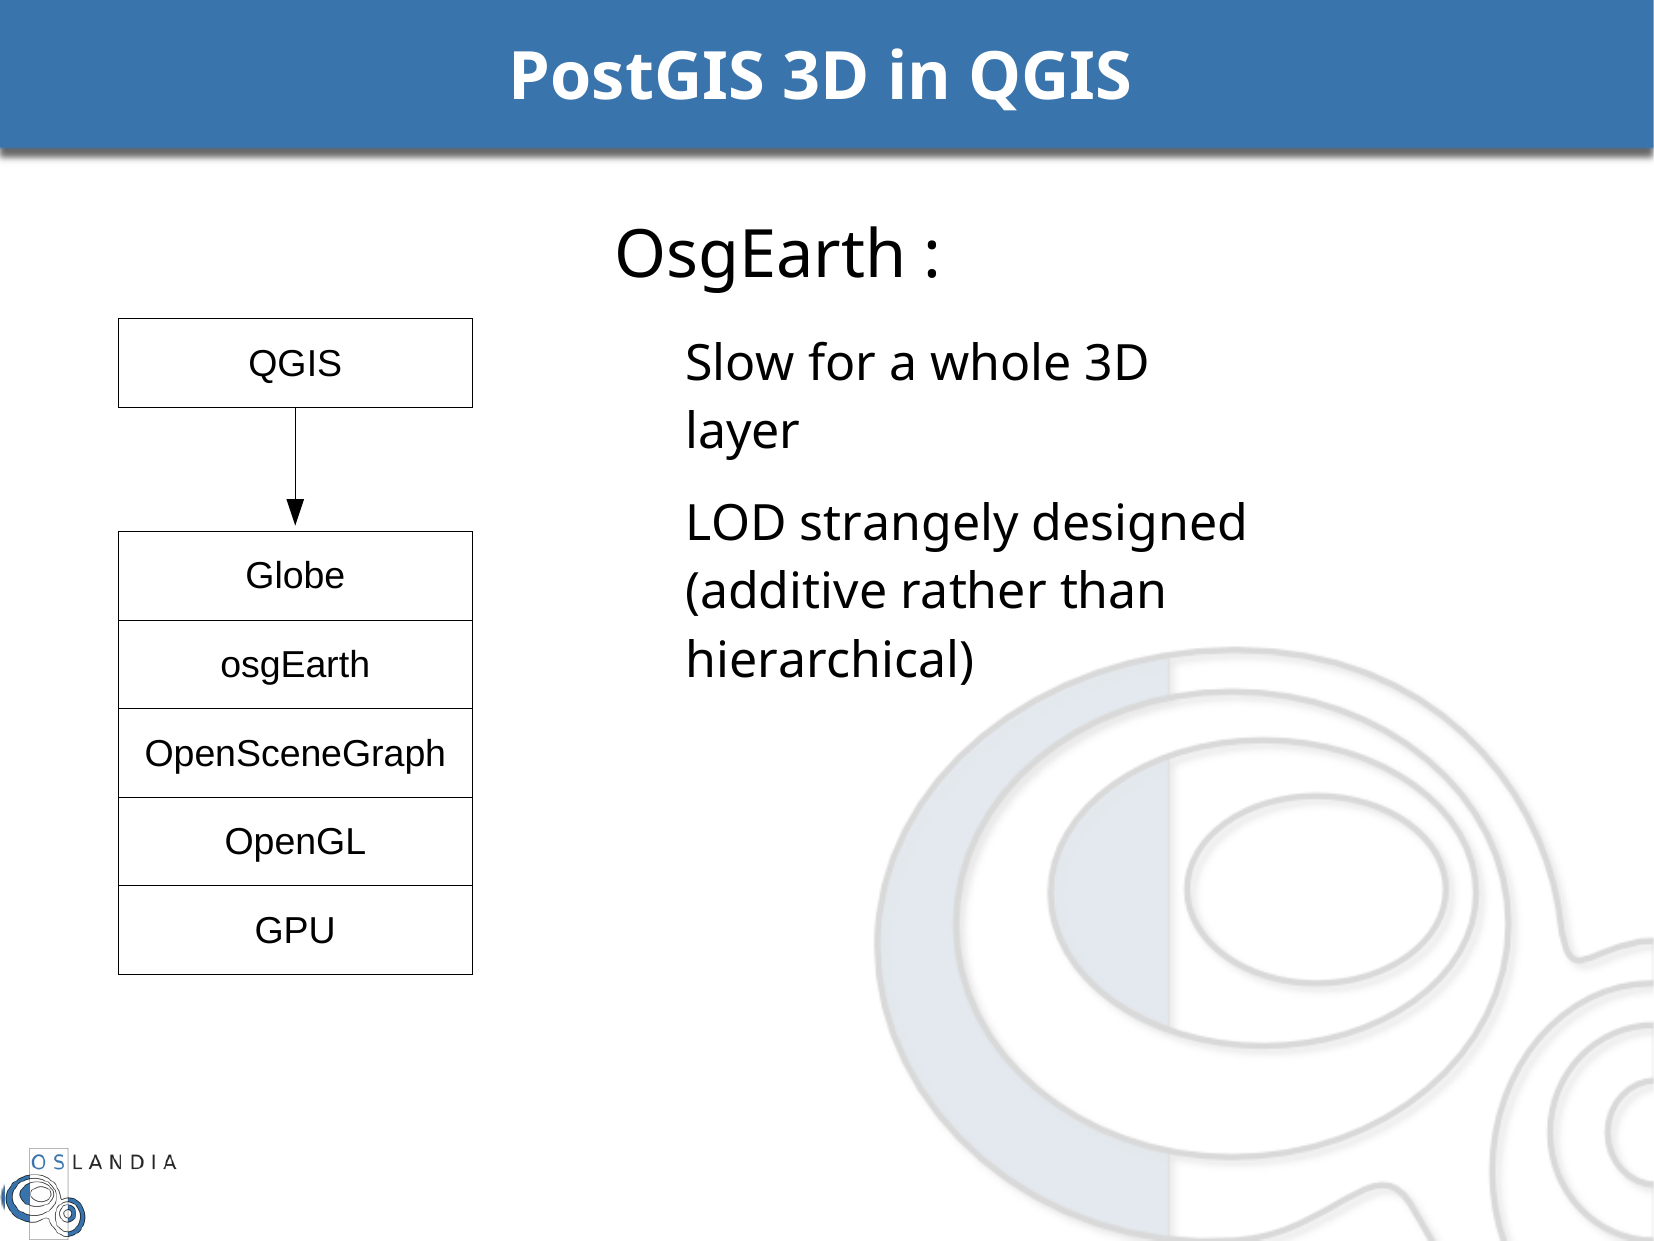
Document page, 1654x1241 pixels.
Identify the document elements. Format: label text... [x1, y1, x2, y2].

text_box GPU [118, 885, 473, 975]
text_box Globe [118, 531, 473, 620]
text_box OpenSceneGraph [118, 708, 473, 797]
picture [0, 0, 1654, 1241]
text_box OpenGL [118, 797, 473, 885]
title PostGIS 3D in QGIS [76, 0, 1565, 148]
text_box osgEarth [118, 620, 473, 708]
list OsgEarth : Slow for a whole 3D layer LOD strangely designed (additive rather than hierarchical) [543, 206, 1270, 1093]
text_box QGIS [118, 318, 473, 408]
